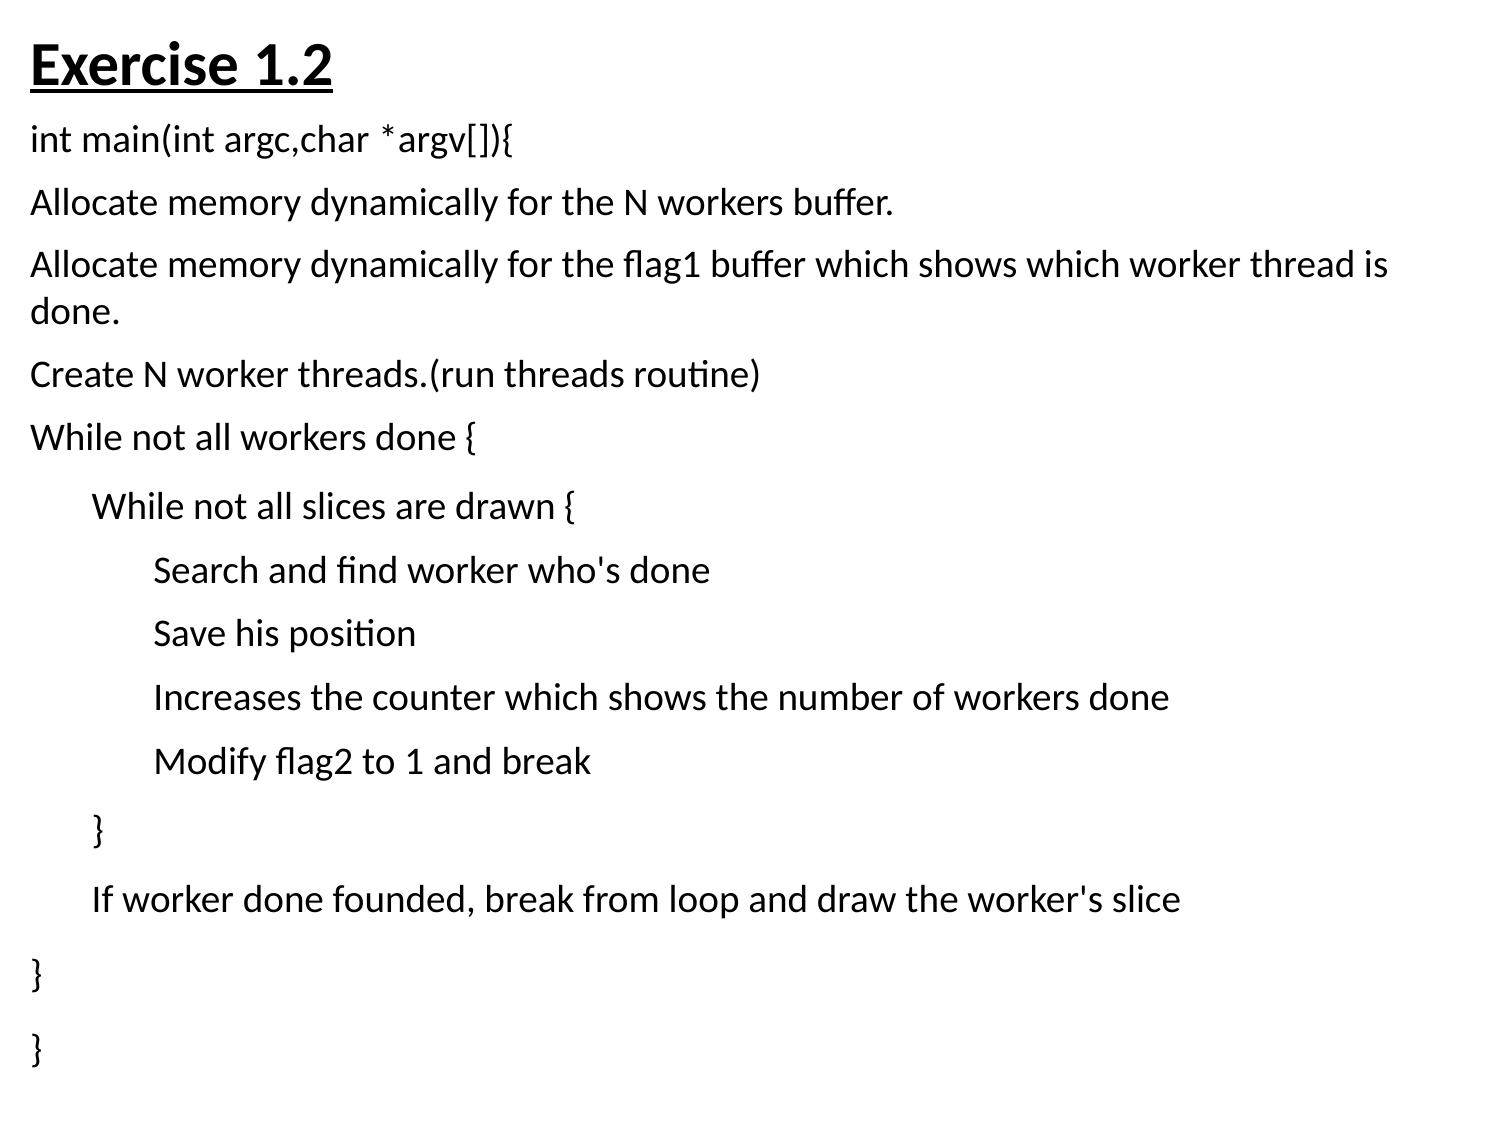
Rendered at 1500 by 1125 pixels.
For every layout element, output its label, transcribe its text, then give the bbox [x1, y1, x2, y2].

list Exercise 1.2 int main(int argc,char *argv[]){ Allocate memory dynamically for the N workers buffer. Allocate memory dynamically for the flag1 buffer which shows which worker thread is done. Create N worker threads.(run threads routine) While not all workers done { While not all slices are drawn { Search and find worker who's done Save his position Increases the counter which shows the number of workers done Modify flag2 to 1 and break } If worker done founded, break from loop and draw the worker's slice } } [15, 15, 1500, 1081]
